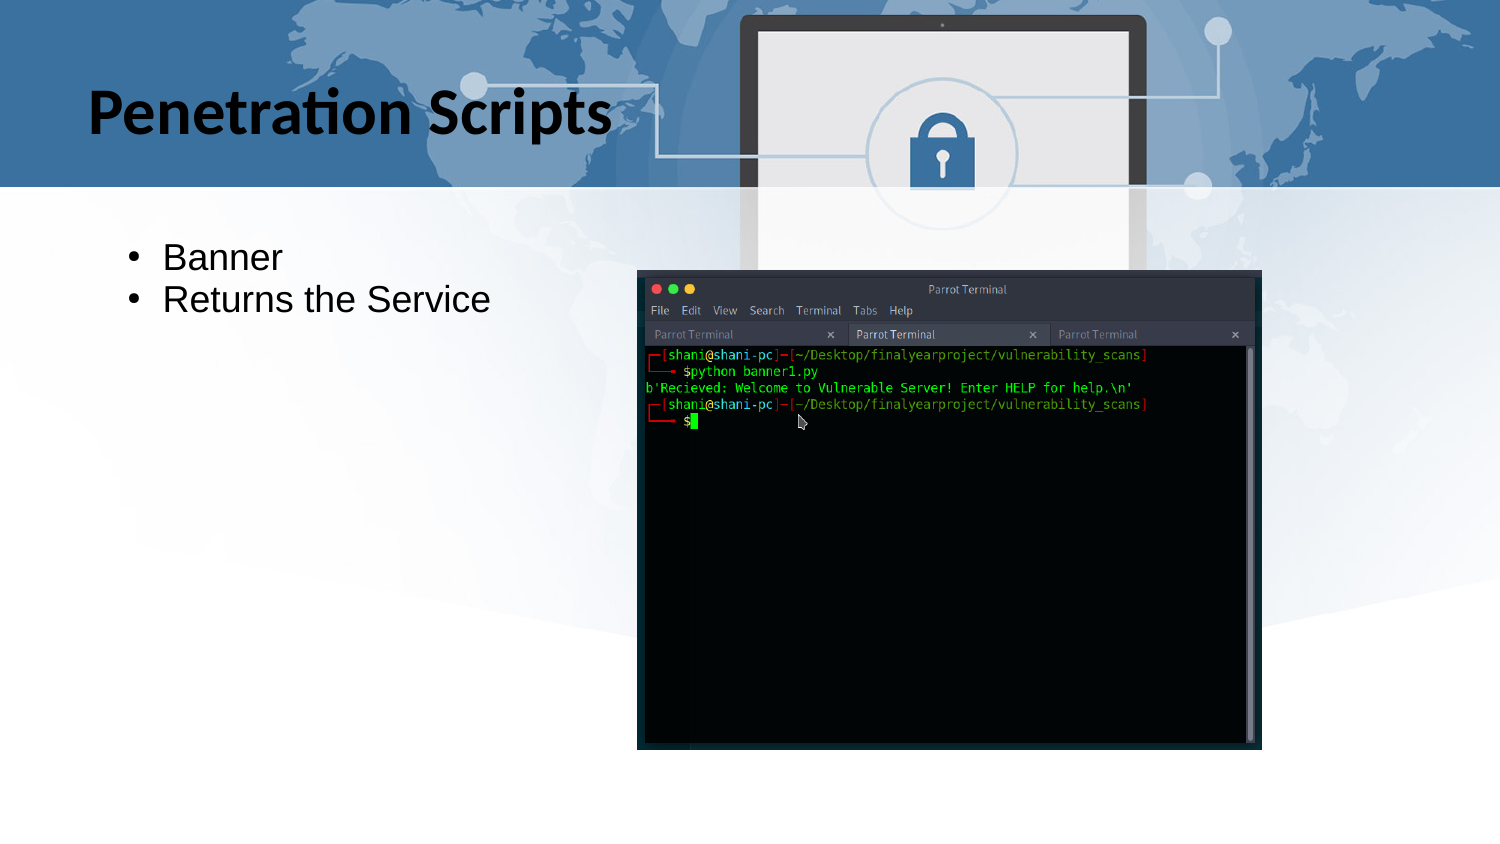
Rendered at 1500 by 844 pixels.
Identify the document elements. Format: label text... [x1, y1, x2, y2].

title Penetration Scripts [73, 71, 1051, 165]
text_box Banner Returns the Service [112, 187, 563, 371]
picture [0, 0, 1500, 844]
